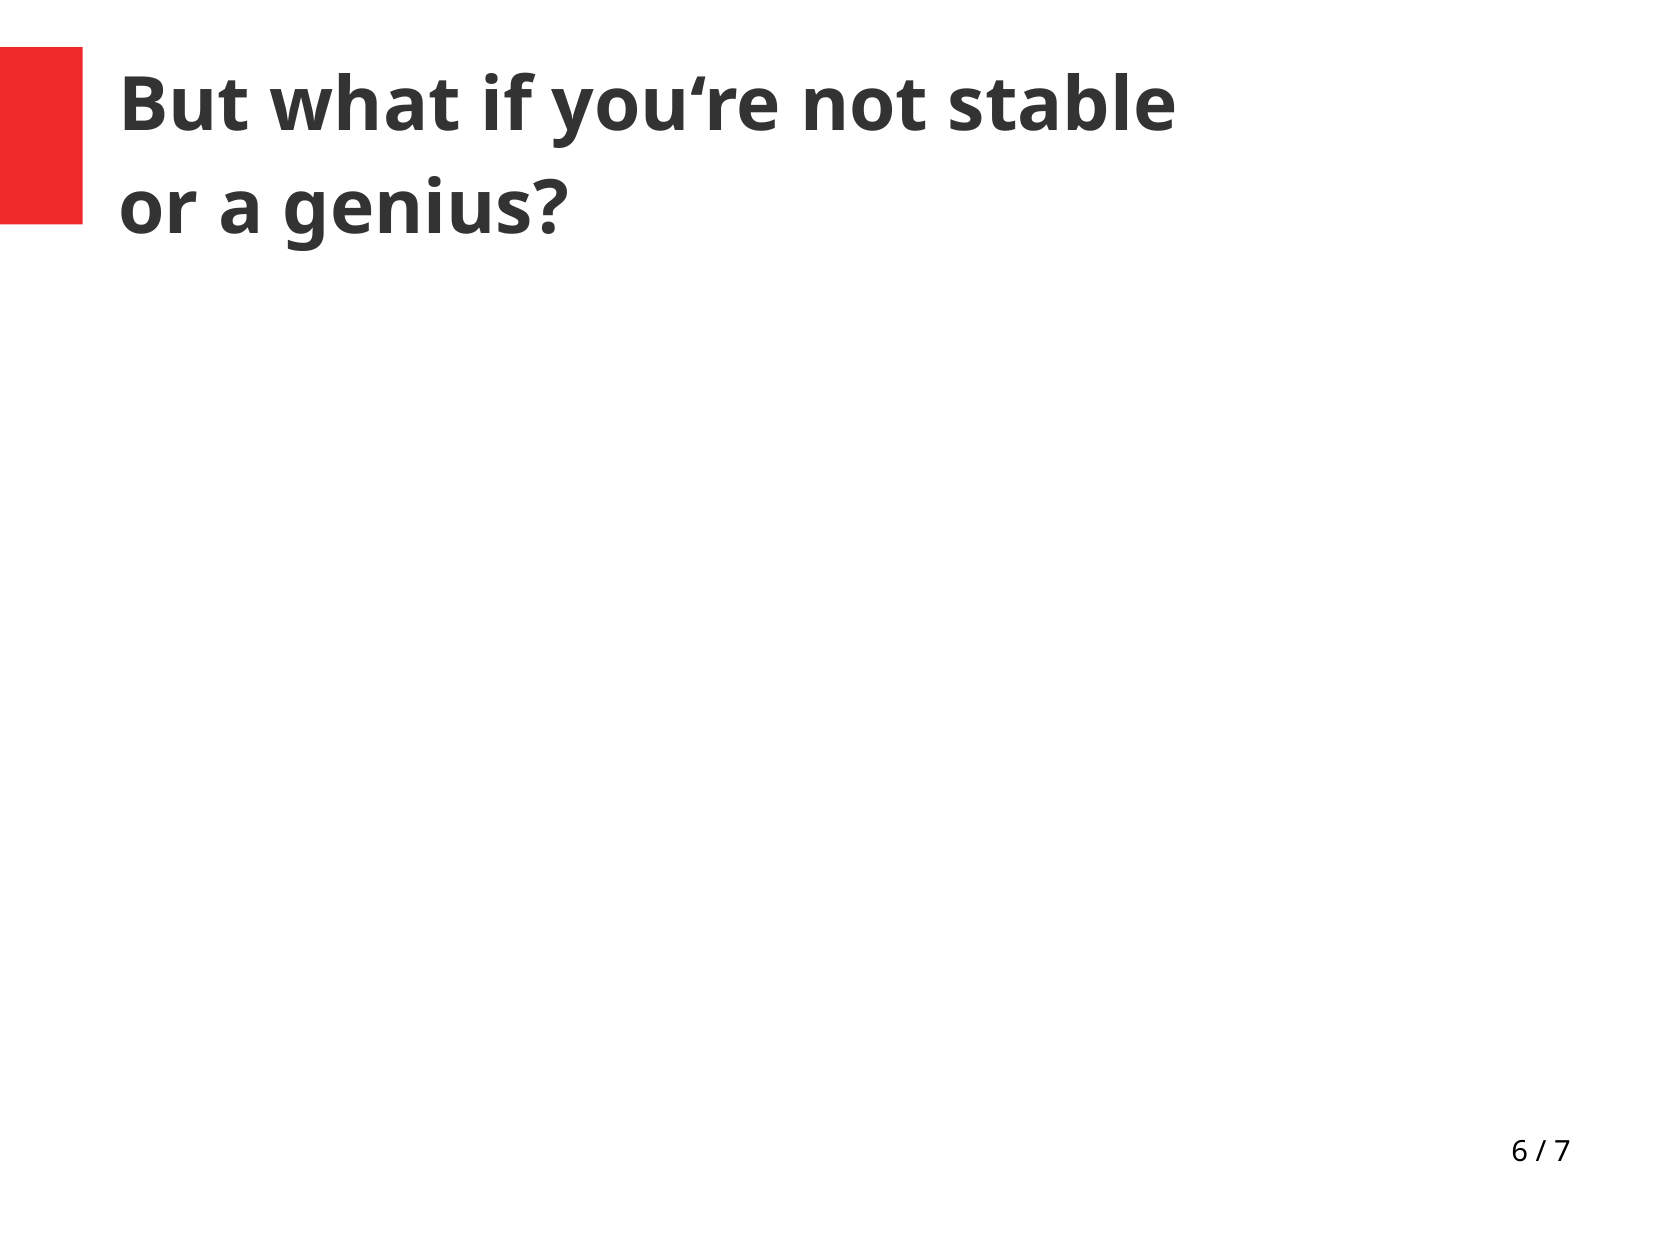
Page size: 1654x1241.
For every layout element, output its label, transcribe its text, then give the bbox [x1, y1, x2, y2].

title But what if you‘re not stable or a genius? [118, 49, 1571, 257]
